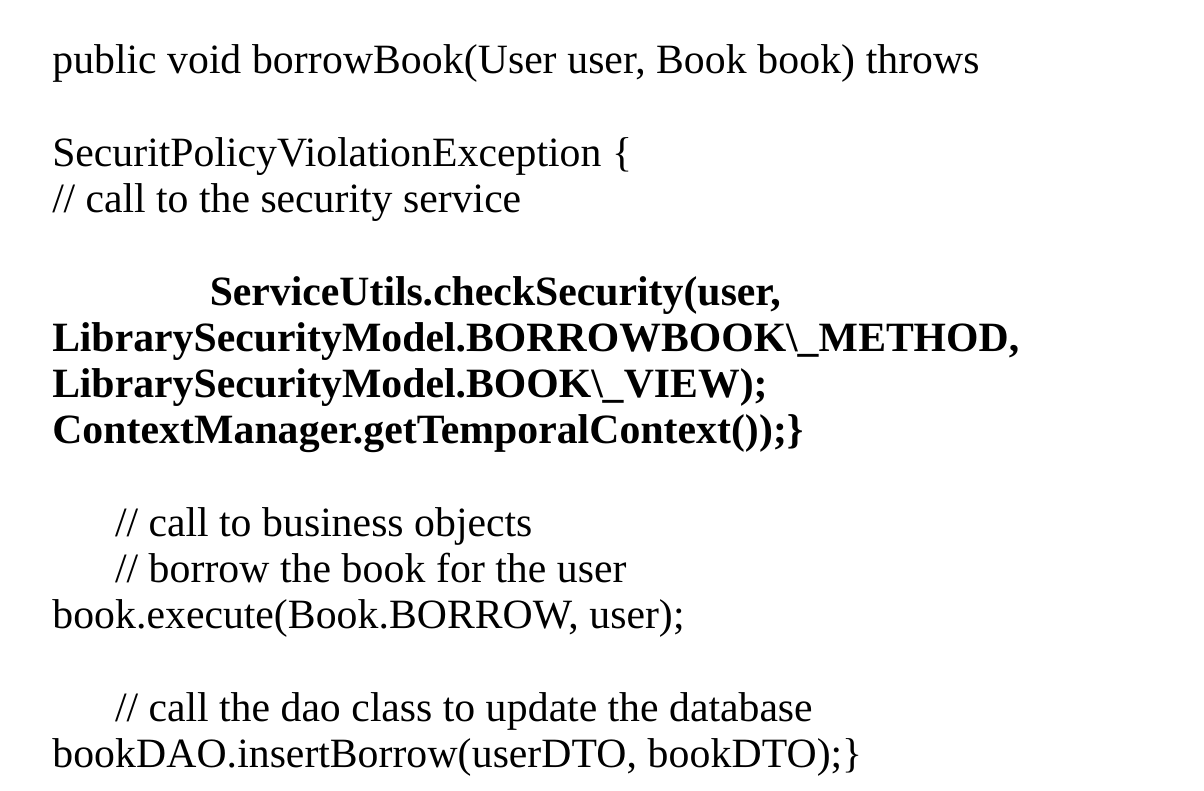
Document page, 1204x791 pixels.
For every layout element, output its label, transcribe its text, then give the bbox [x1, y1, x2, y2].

text_box public void borrowBook(User user, Book book) throws SecuritPolicyViolationException { // call to the security service ServiceUtils.checkSecurity(user, LibrarySecurityModel.BORROWBOOK\_METHOD, LibrarySecurityModel.BOOK\_VIEW); ContextManager.getTemporalContext());} // call to business objects // borrow the book for the user book.execute(Book.BORROW, user); // call the dao class to update the database bookDAO.insertBorrow(userDTO, bookDTO);} [37, 29, 1203, 785]
